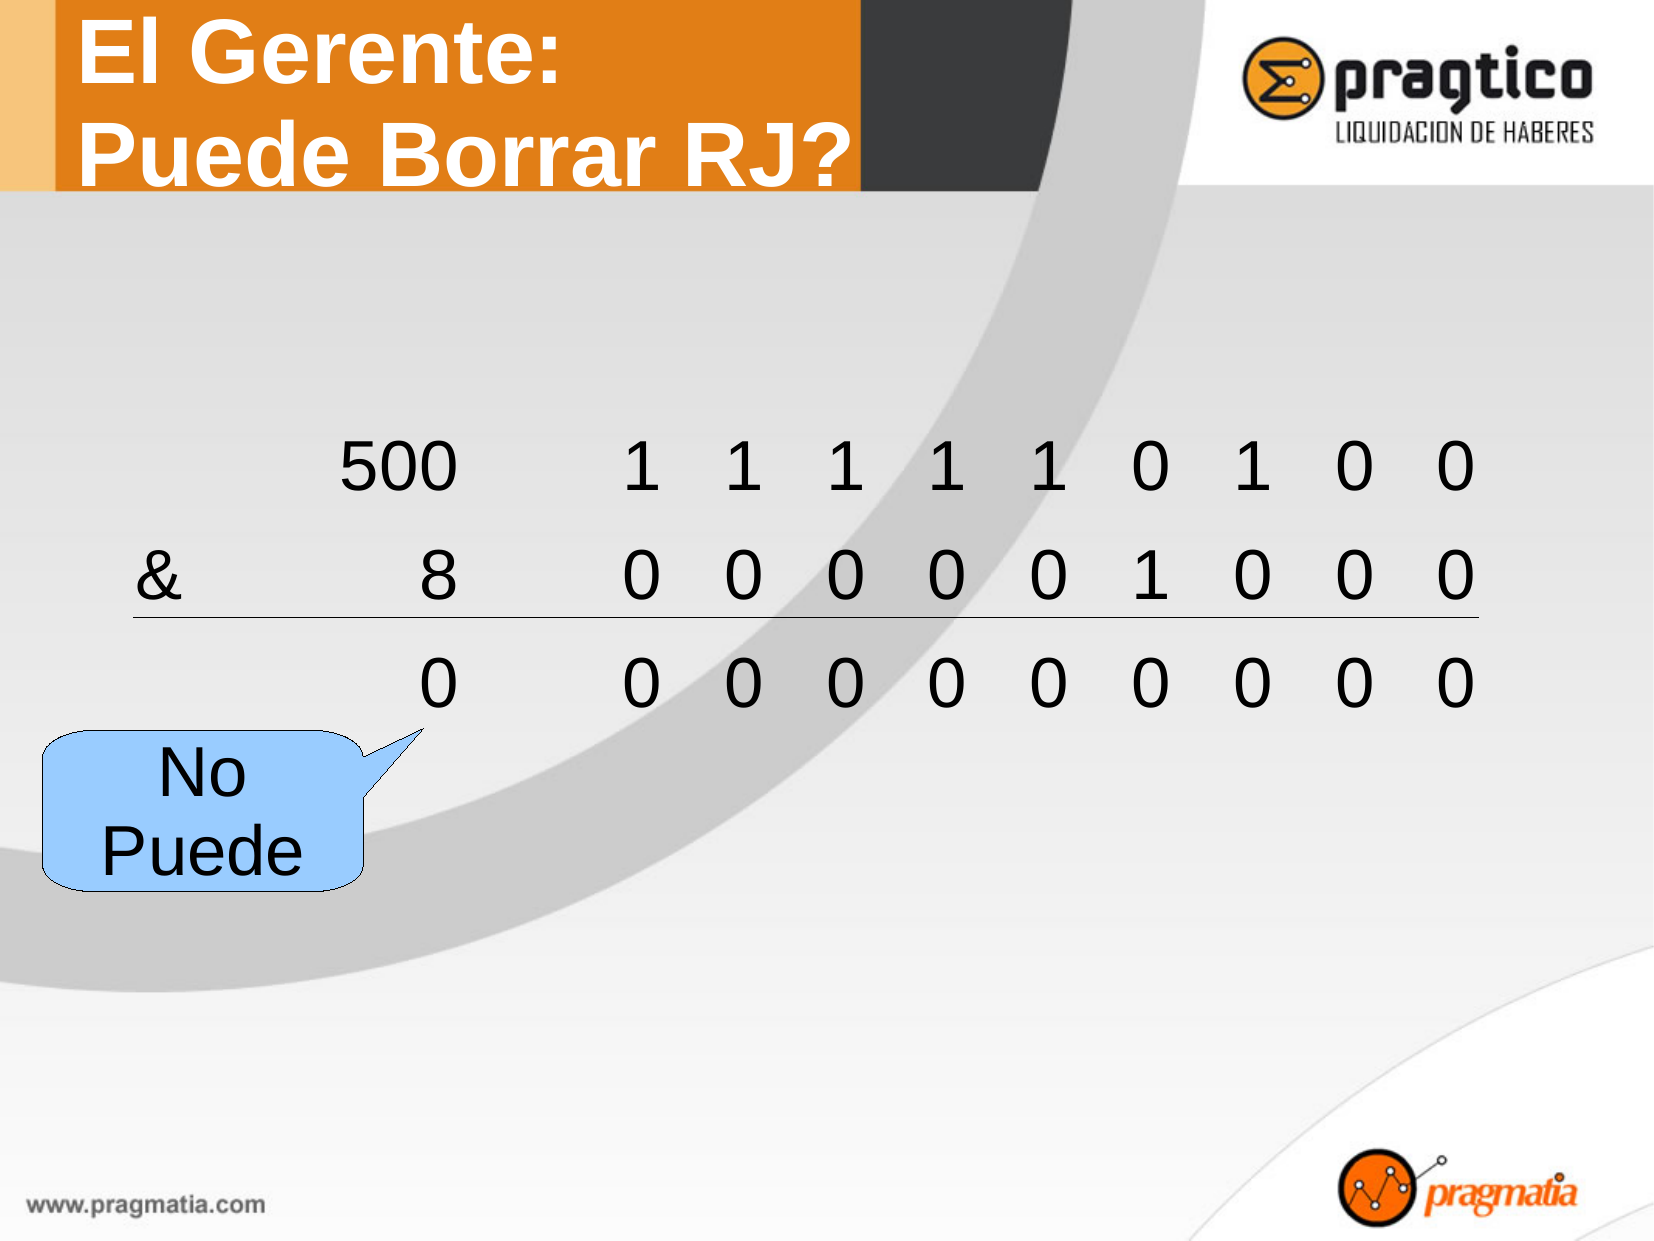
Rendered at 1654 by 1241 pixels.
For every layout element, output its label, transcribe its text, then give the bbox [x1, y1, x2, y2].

title El Gerente: Puede Borrar RJ? [76, 0, 1565, 208]
text_box No Puede [42, 728, 424, 892]
picture [0, 0, 1654, 1241]
chart [133, 400, 1482, 837]
